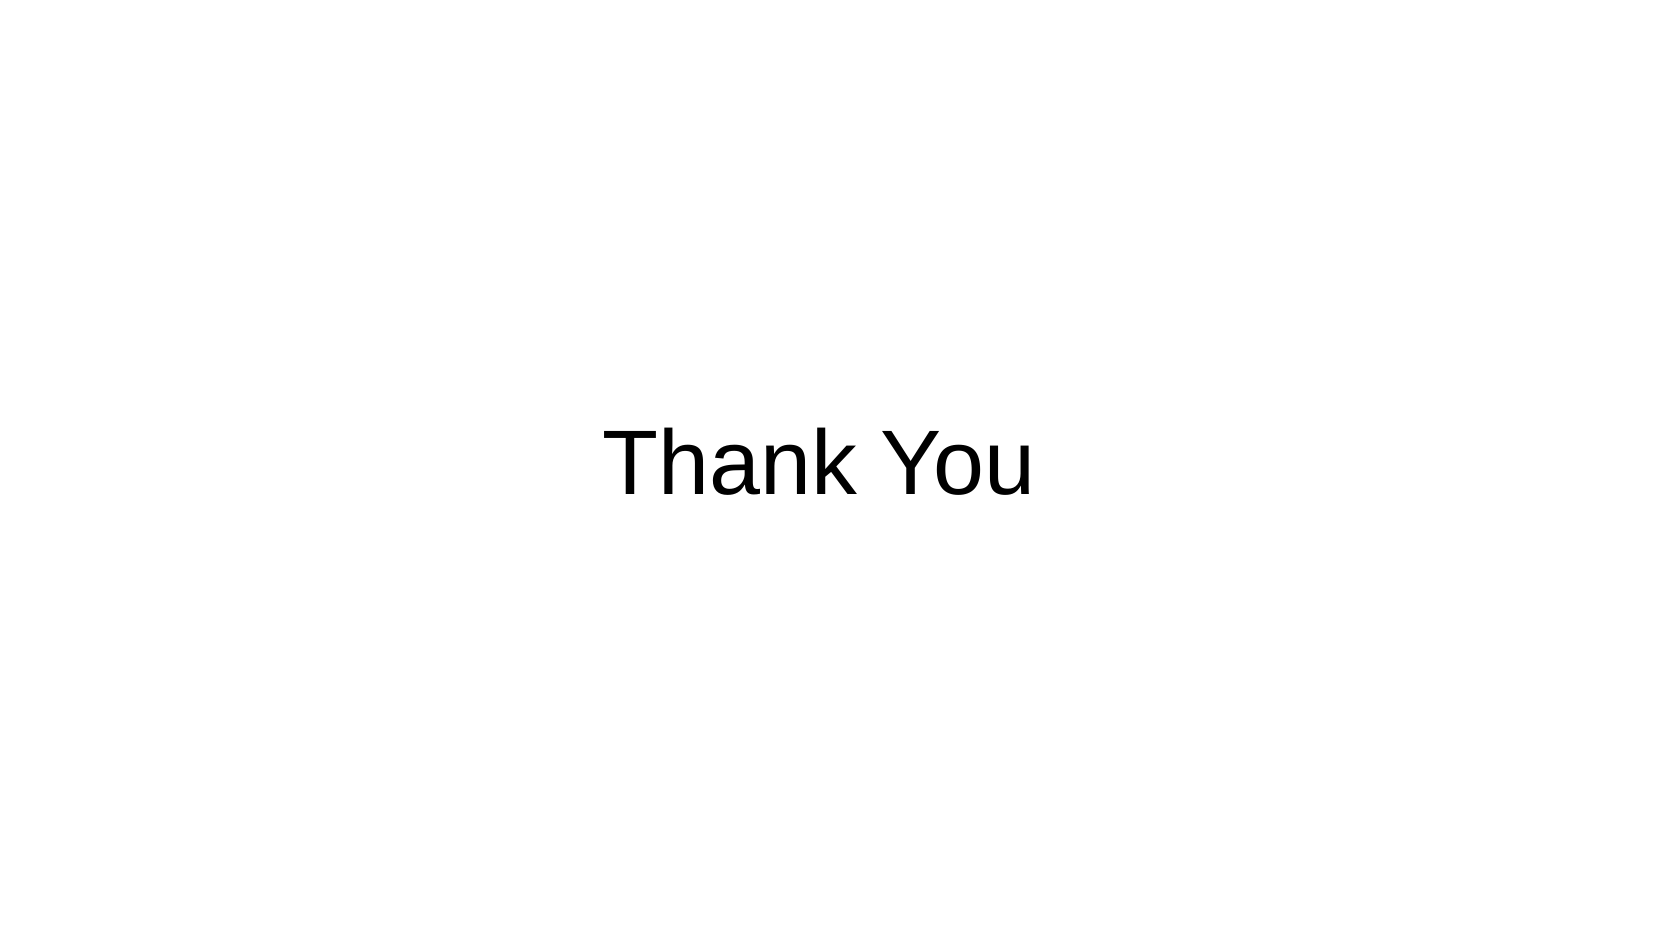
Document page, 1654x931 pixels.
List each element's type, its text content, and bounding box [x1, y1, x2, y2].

title Thank You [75, 384, 1564, 541]
